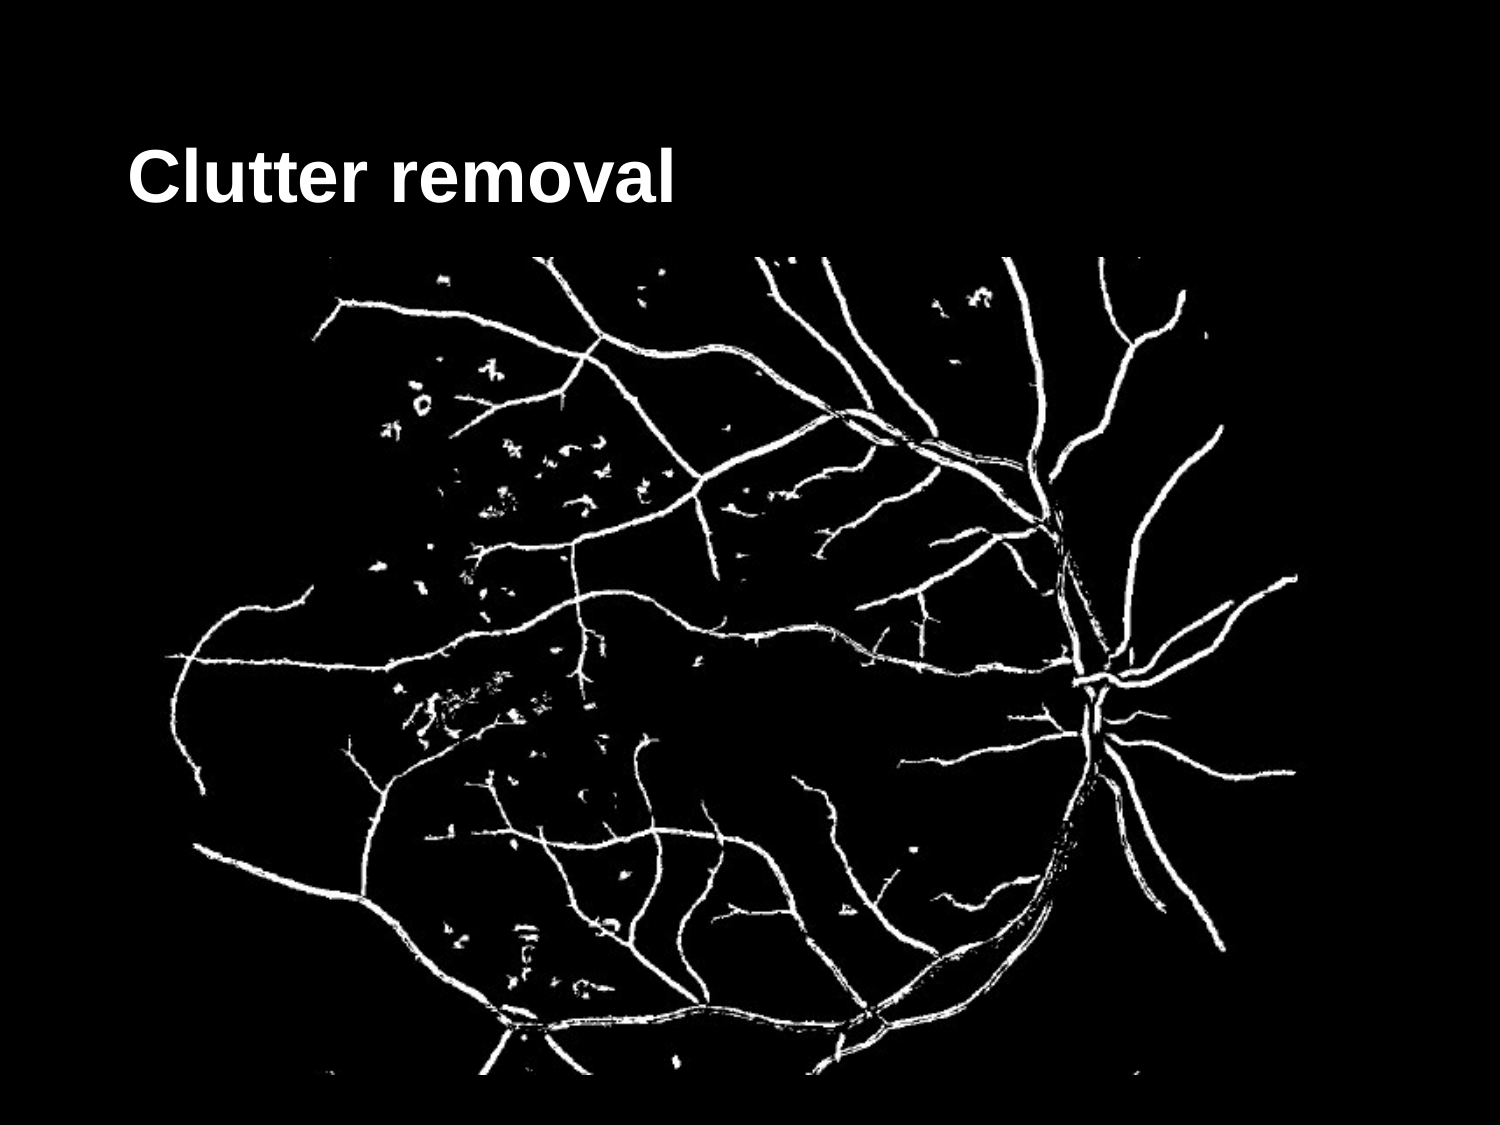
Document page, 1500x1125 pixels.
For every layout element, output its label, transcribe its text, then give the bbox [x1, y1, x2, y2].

title Clutter removal [75, 14, 1425, 233]
picture [118, 257, 1347, 1075]
